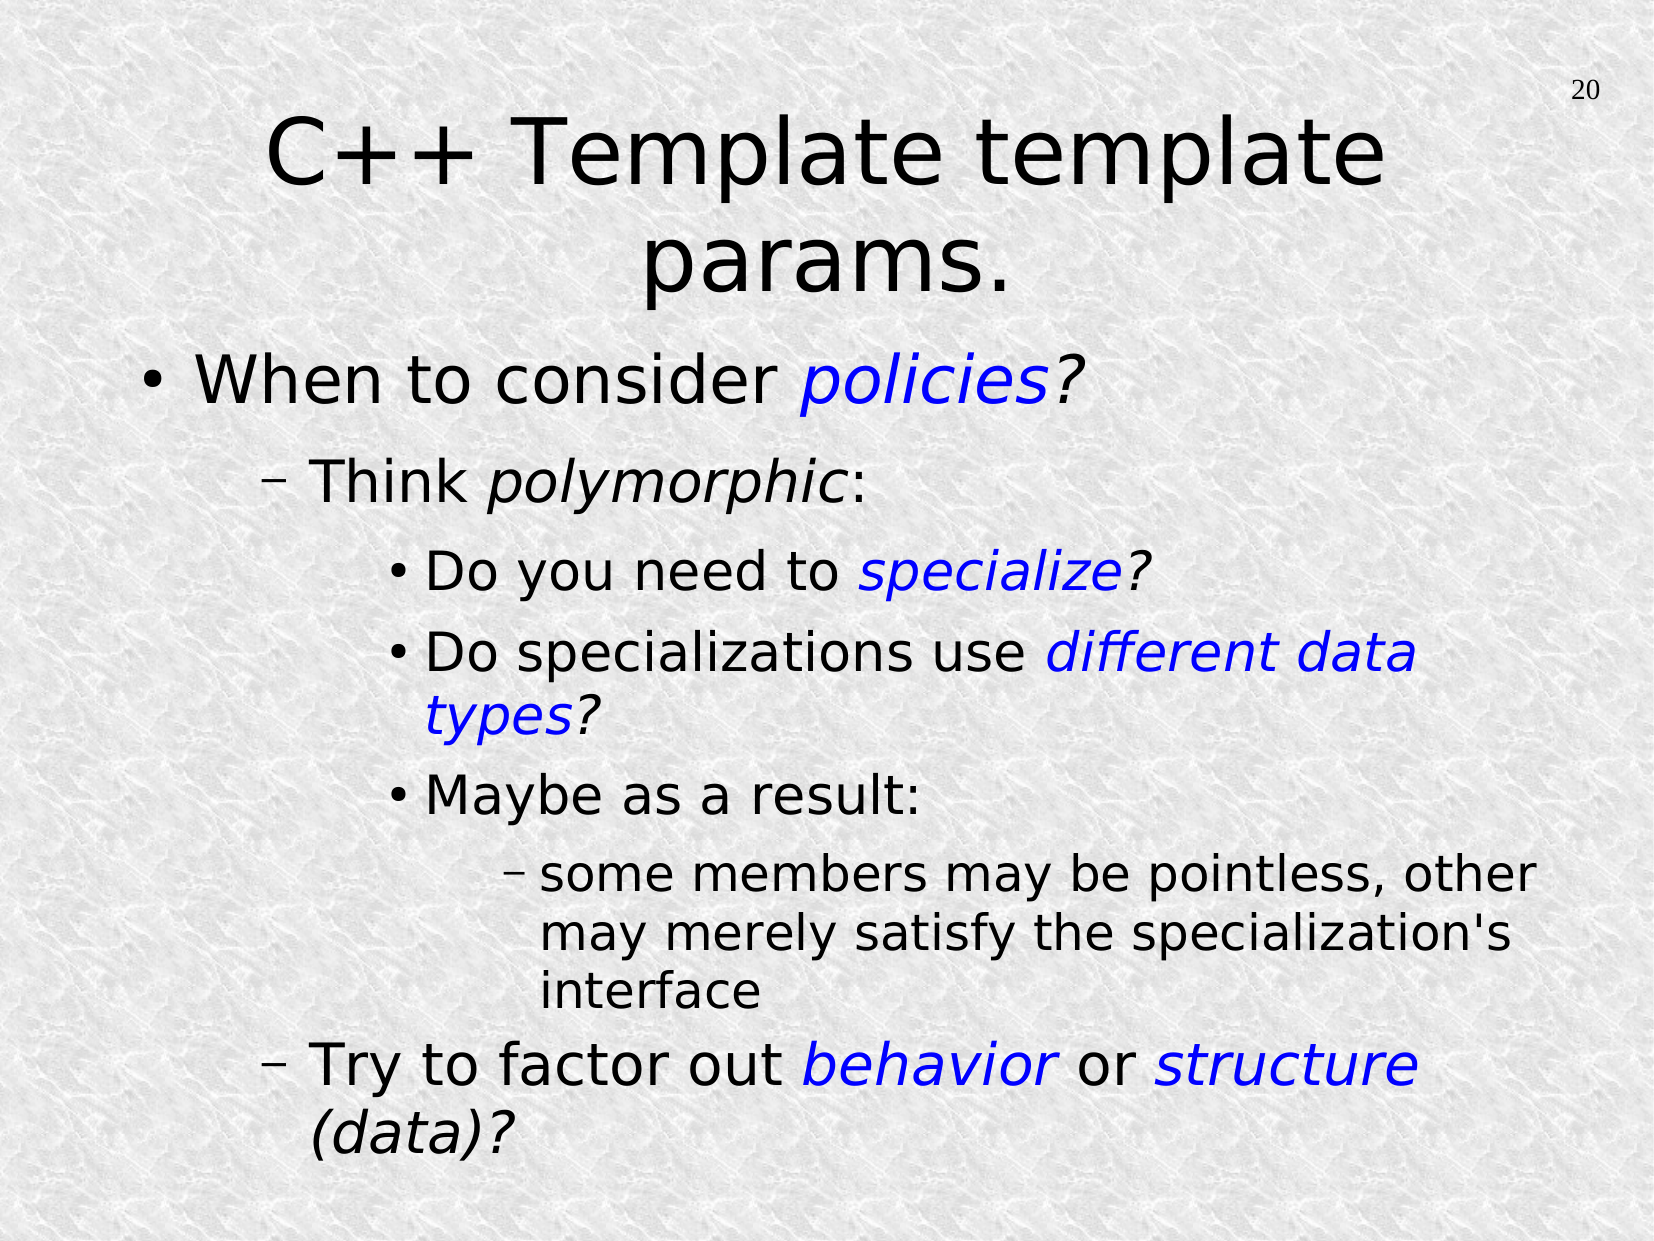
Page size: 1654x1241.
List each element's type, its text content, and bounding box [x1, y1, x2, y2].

title C++ Template template params. [121, 99, 1534, 314]
picture [0, 0, 1654, 1241]
list When to consider policies? Think polymorphic: Do you need to specialize? Do specializations use different data types? Maybe as a result: some members may be pointless, other may merely satisfy the specialization's interface Try to factor out behavior or structure (data)? [123, 341, 1593, 1241]
